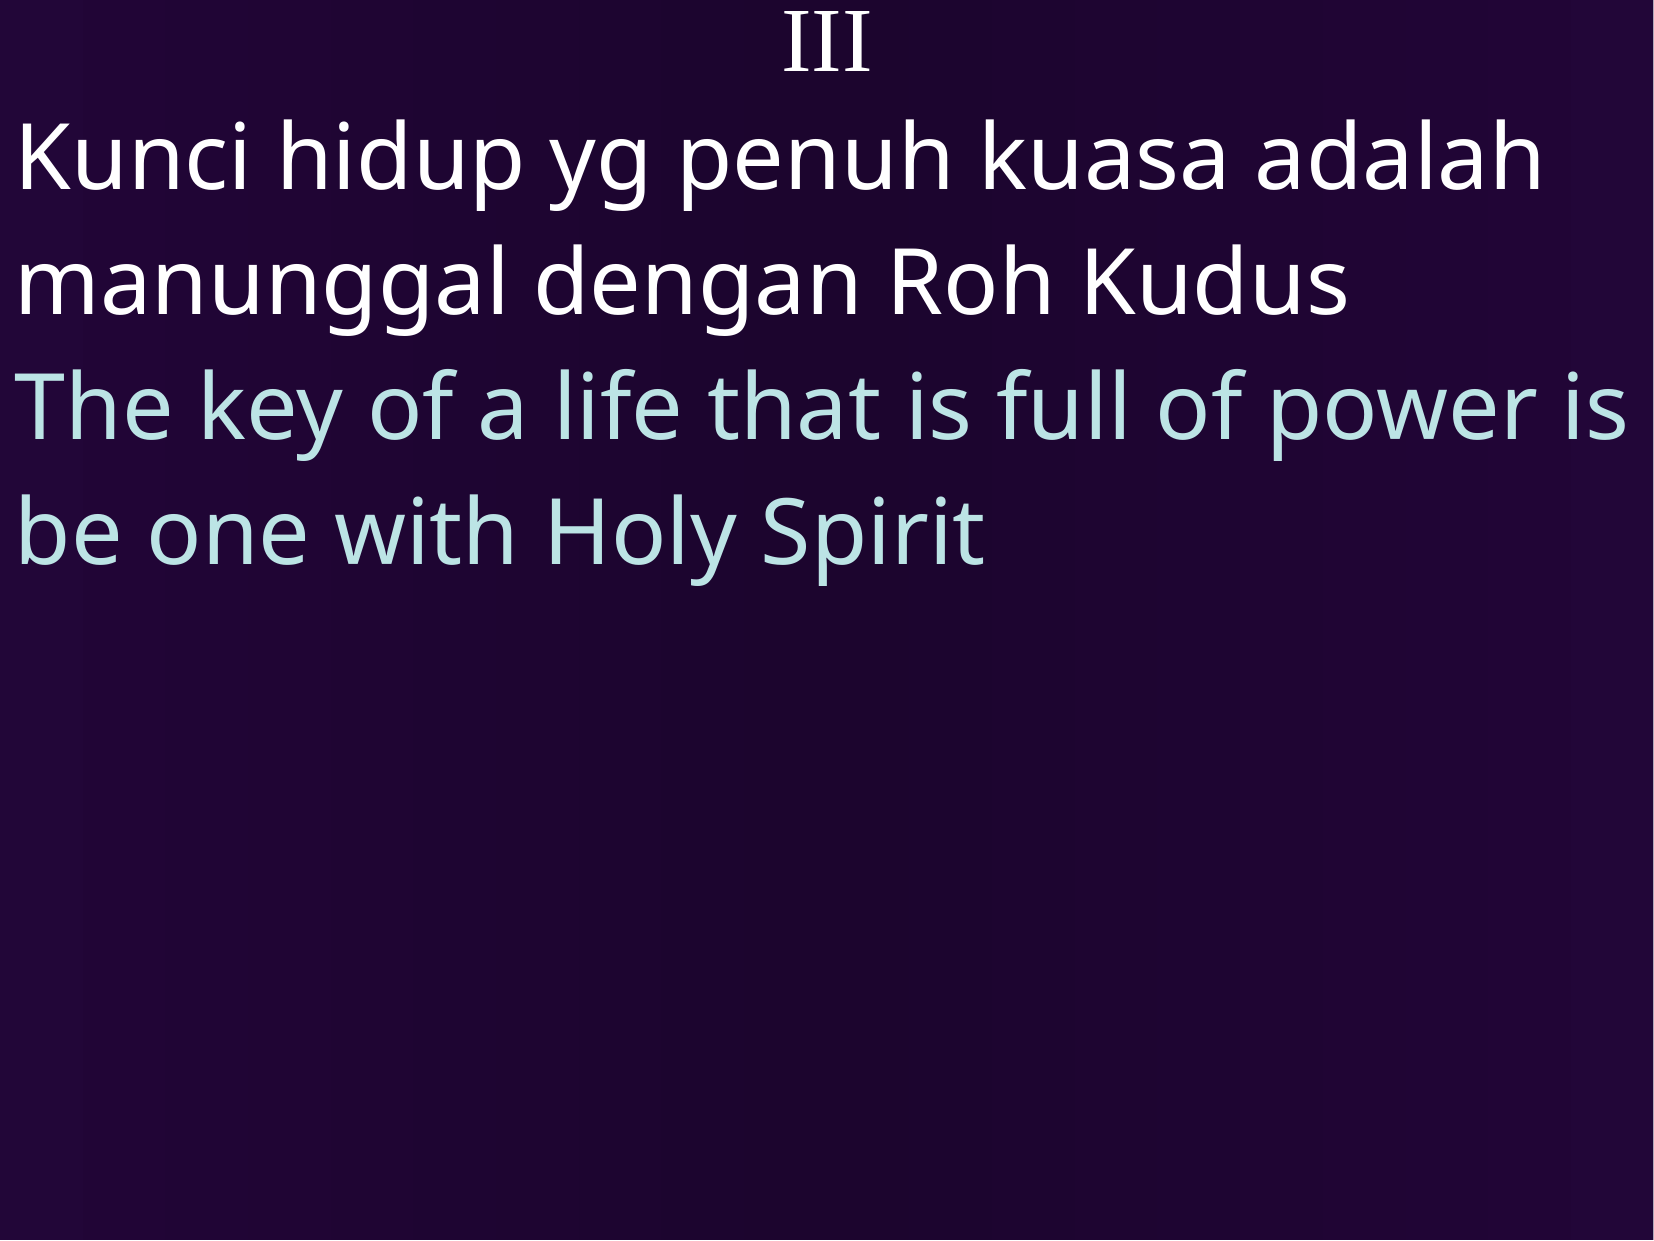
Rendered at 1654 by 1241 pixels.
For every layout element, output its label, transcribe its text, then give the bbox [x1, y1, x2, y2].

text_box III Kunci hidup yg penuh kuasa adalah manunggal dengan Roh Kudus The key of a life that is full of power is be one with Holy Spirit [0, 0, 1654, 1223]
